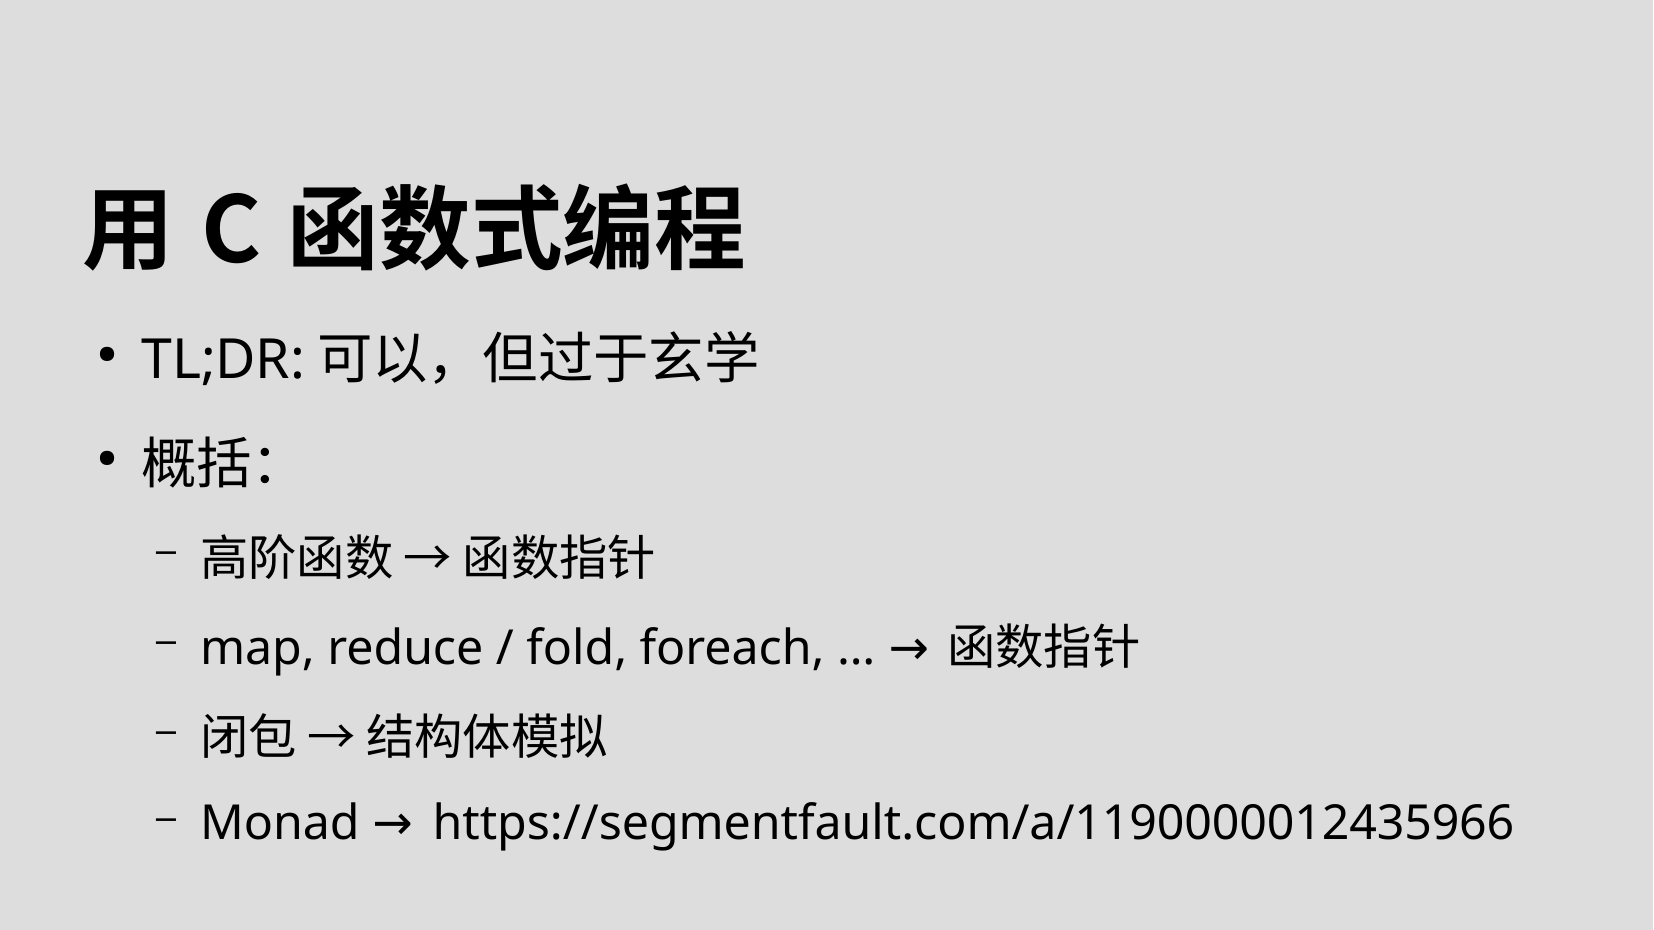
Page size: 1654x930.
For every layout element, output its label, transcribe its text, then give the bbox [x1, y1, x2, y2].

title 用C函数式编程 [82, 144, 1571, 301]
list TL;DR:可以，但过于玄学 概括： 高阶函数 → 函数指针 map, reduce / fold, foreach, … →函数指针 闭包 → 结构体模拟 Monad → https://segmentfault.com/a/1190000012435966 [82, 315, 1571, 855]
